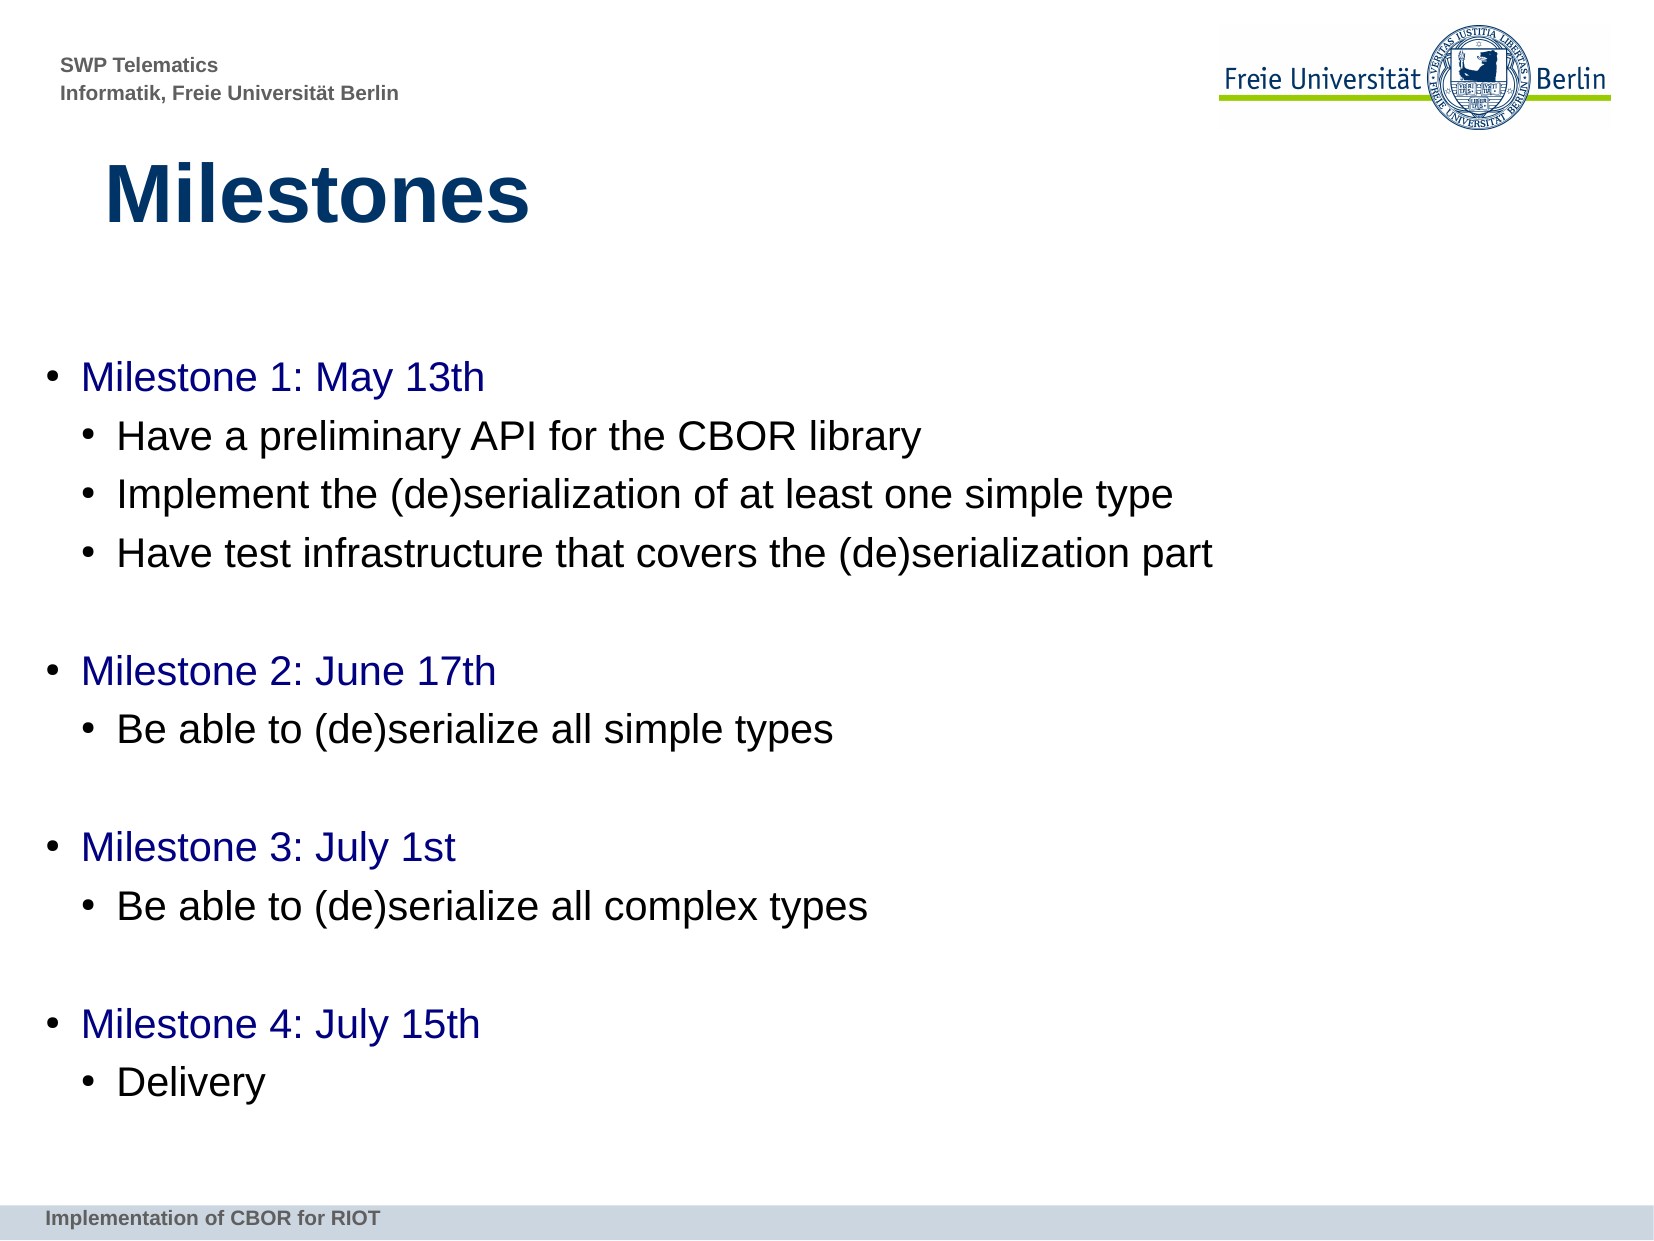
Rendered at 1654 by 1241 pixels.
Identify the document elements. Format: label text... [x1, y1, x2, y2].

title Milestones [45, 147, 1609, 260]
list Milestone 1: May 13th Have a preliminary API for the CBOR library Implement the (de)serialization of at least one simple type Have test infrastructure that covers the (de)serialization part Milestone 2: June 17th Be able to (de)serialize all simple types Milestone 3: July 1st Be able to (de)serialize all complex types Milestone 4: July 15th Delivery [45, 352, 1609, 1164]
picture [1219, 25, 1611, 130]
